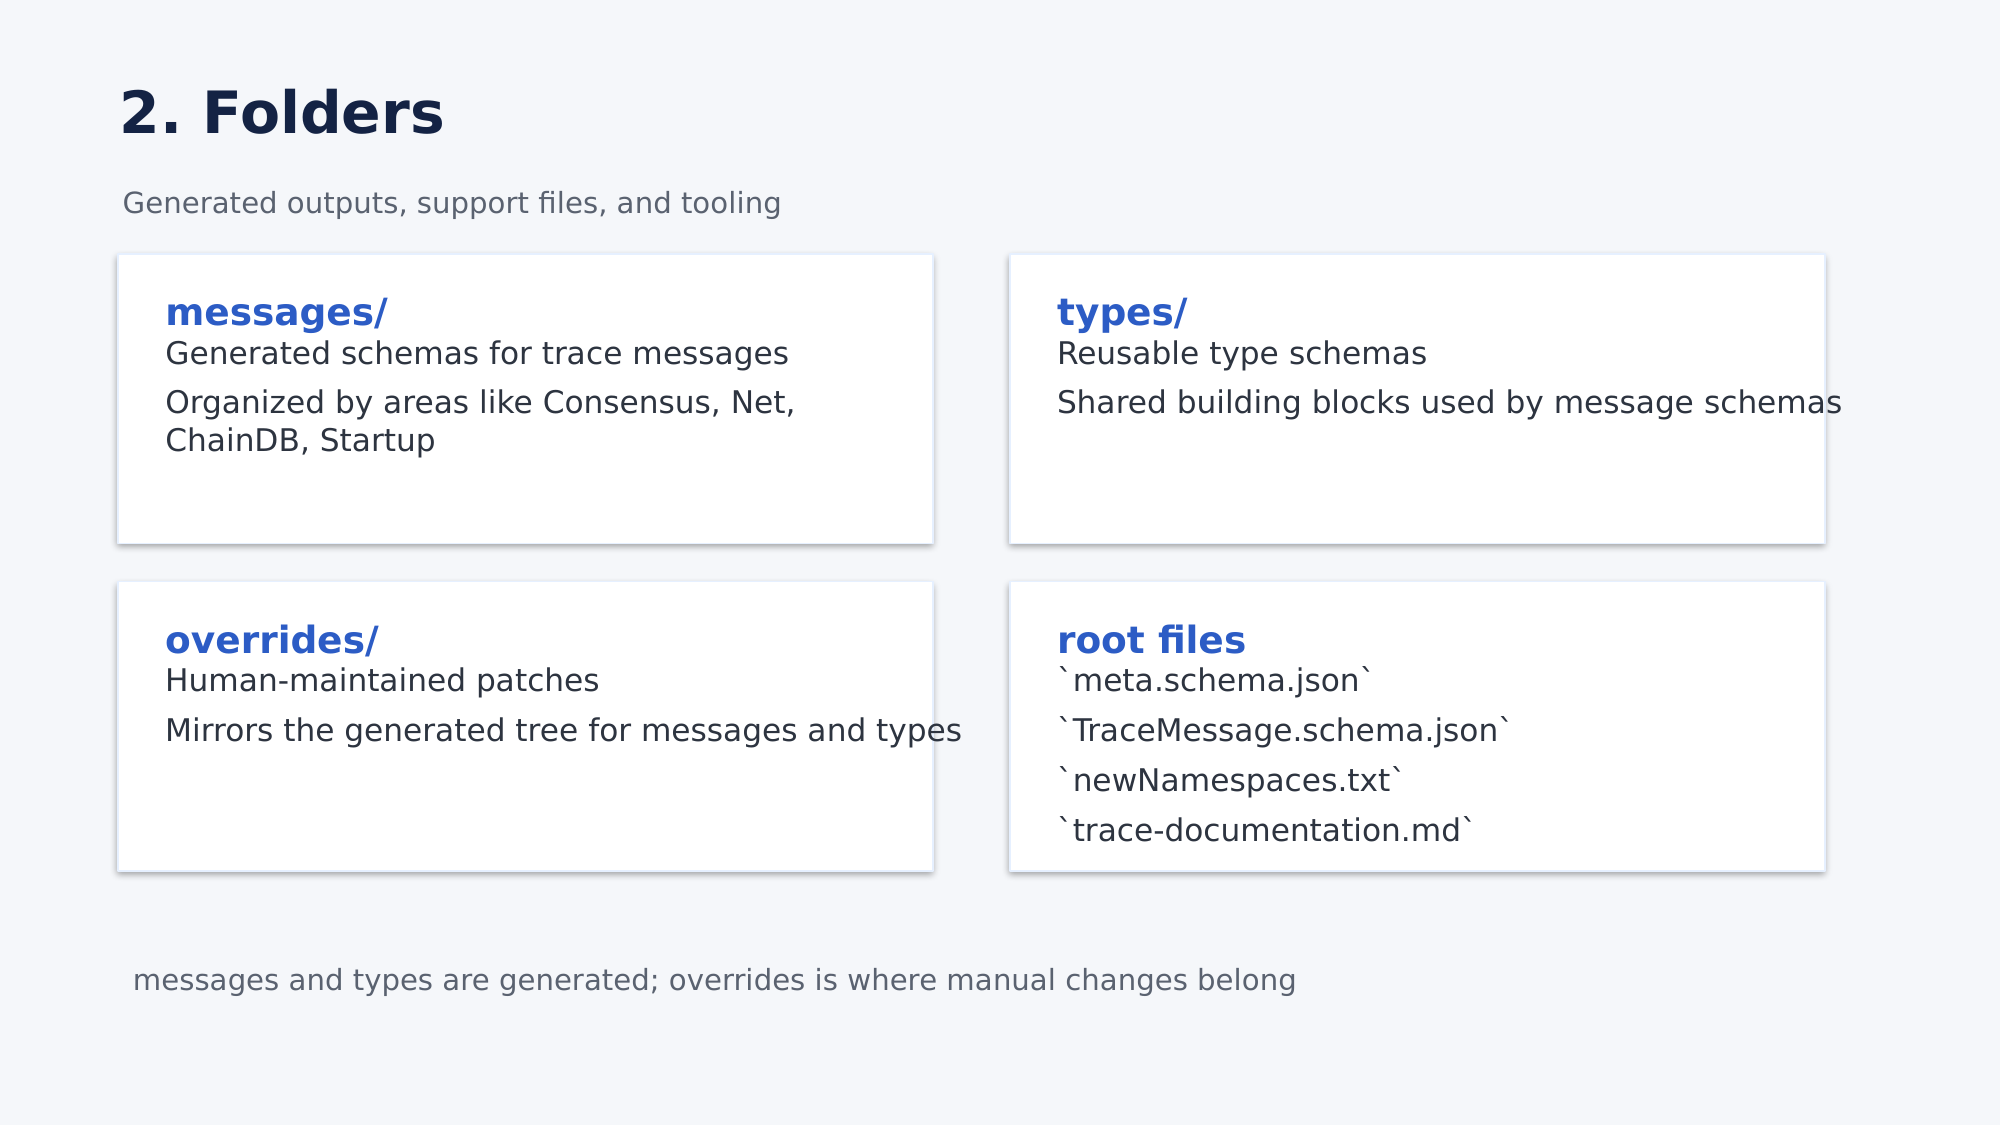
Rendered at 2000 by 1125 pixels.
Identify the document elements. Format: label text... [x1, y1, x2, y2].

text_box messages/ Generated schemas for trace messages Organized by areas like Consensus, Net, ChainDB, Startup [150, 280, 822, 466]
text_box messages and types are generated; overrides is where manual changes belong [118, 953, 1314, 1004]
text_box overrides/ Human-maintained patches Mirrors the generated tree for messages and types [150, 608, 979, 756]
text_box types/ Reusable type schemas Shared building blocks used by message schemas [1042, 280, 1859, 428]
text_box Generated outputs, support files, and tooling [108, 176, 798, 227]
text_box [118, 253, 934, 544]
text_box [1009, 581, 1825, 872]
text_box 2. Folders [105, 67, 460, 153]
text_box [1009, 253, 1825, 544]
text_box [118, 581, 934, 872]
text_box root files `meta.schema.json` `TraceMessage.schema.json` `newNamespaces.txt` `trace-documentation.md` [1042, 608, 1530, 856]
